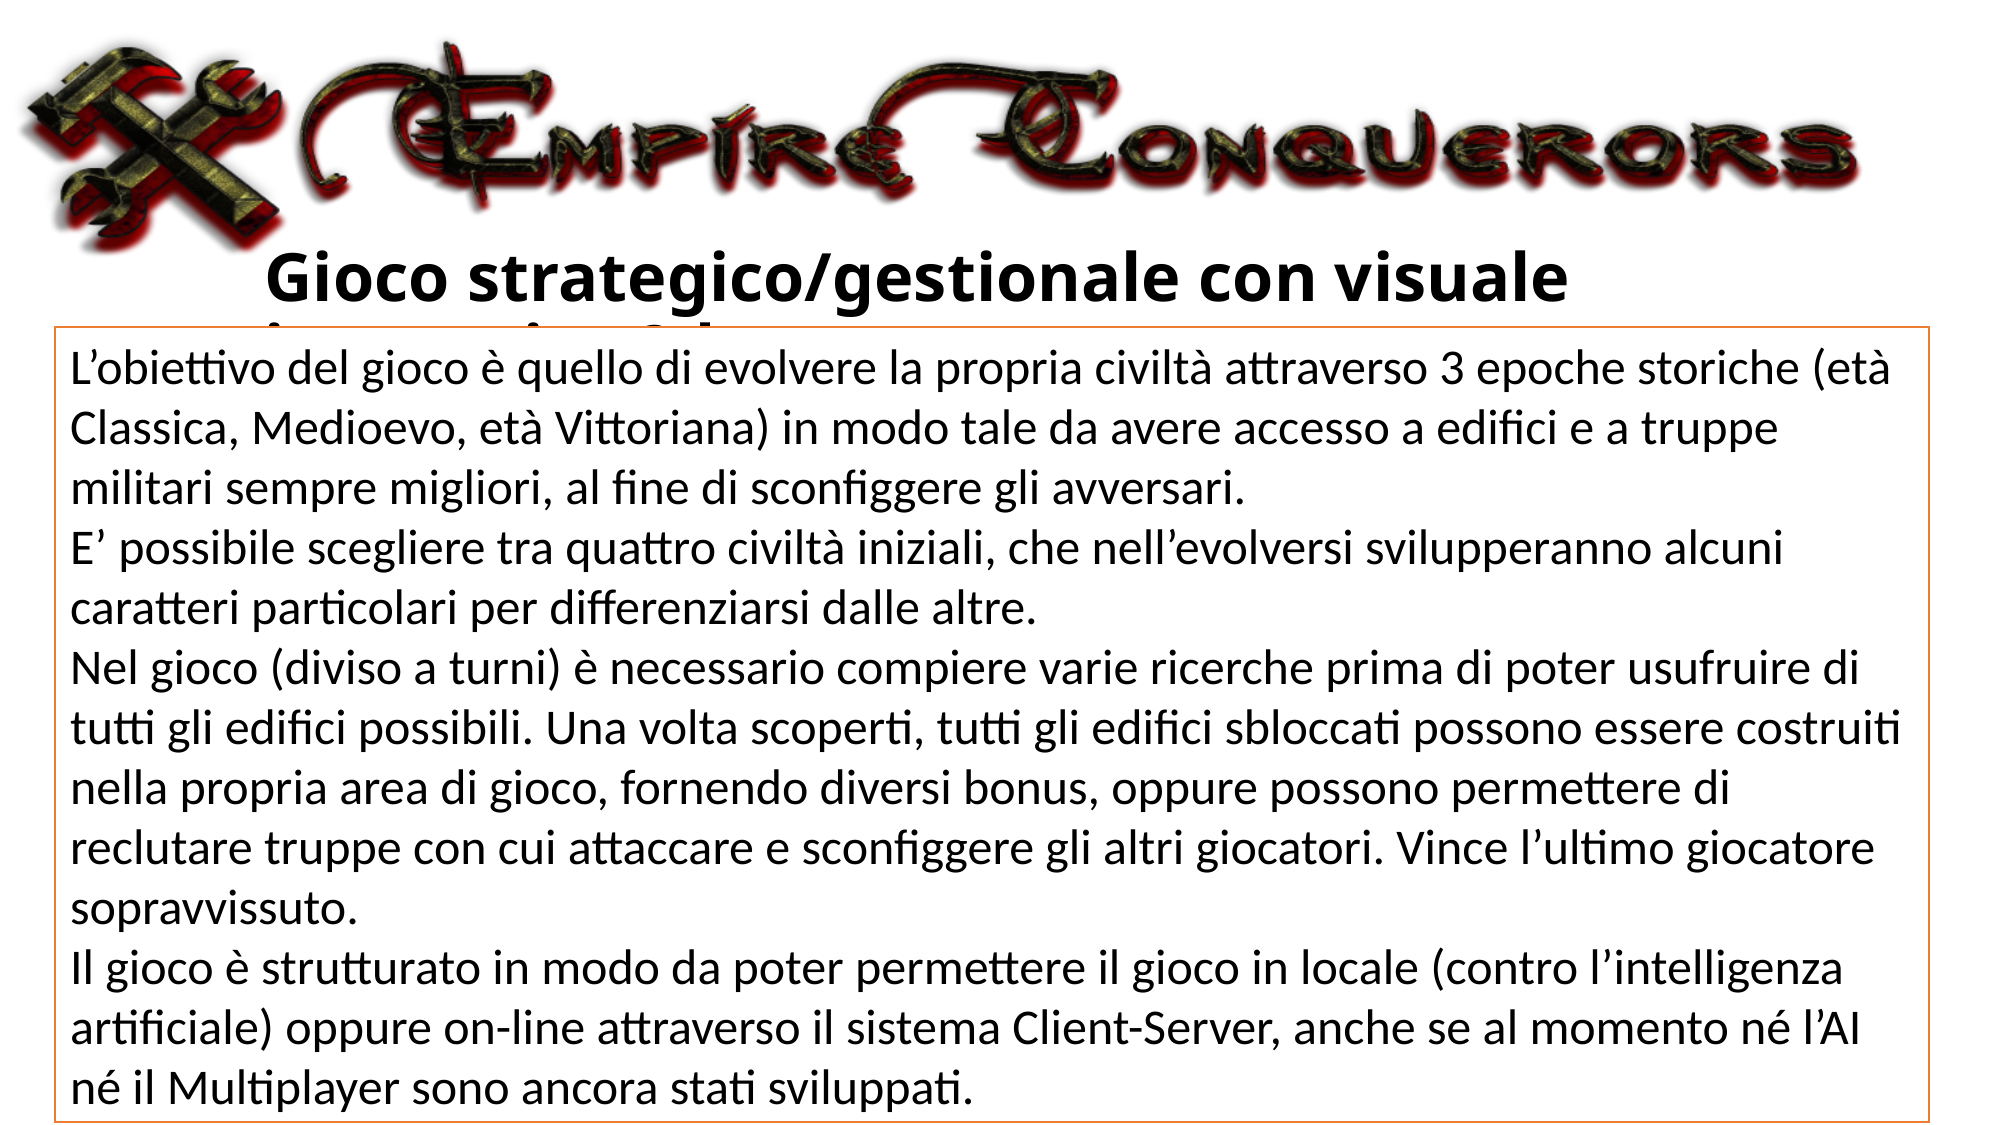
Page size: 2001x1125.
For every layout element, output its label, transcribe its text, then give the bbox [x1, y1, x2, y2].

picture [0, 26, 1969, 328]
text_box L’obiettivo del gioco è quello di evolvere la propria civiltà attraverso 3 epoche storiche (età Classica, Medioevo, età Vittoriana) in modo tale da avere accesso a edifici e a truppe militari sempre migliori, al fine di sconfiggere gli avversari. E’ possibile scegliere tra quattro civiltà iniziali, che nell’evolversi svilupperanno alcuni caratteri particolari per differenziarsi dalle altre. Nel gioco (diviso a turni) è necessario compiere varie ricerche prima di poter usufruire di tutti gli edifici possibili. Una volta scoperti, tutti gli edifici sbloccati possono essere costruiti nella propria area di gioco, fornendo diversi bonus, oppure possono permettere di reclutare truppe con cui attaccare e sconfiggere gli altri giocatori. Vince l’ultimo giocatore sopravvissuto. Il gioco è strutturato in modo da poter permettere il gioco in locale (contro l’intelligenza artificiale) oppure on-line attraverso il sistema Client-Server, anche se al momento né l’AI né il Multiplayer sono ancora stati sviluppati. [55, 327, 1930, 1122]
